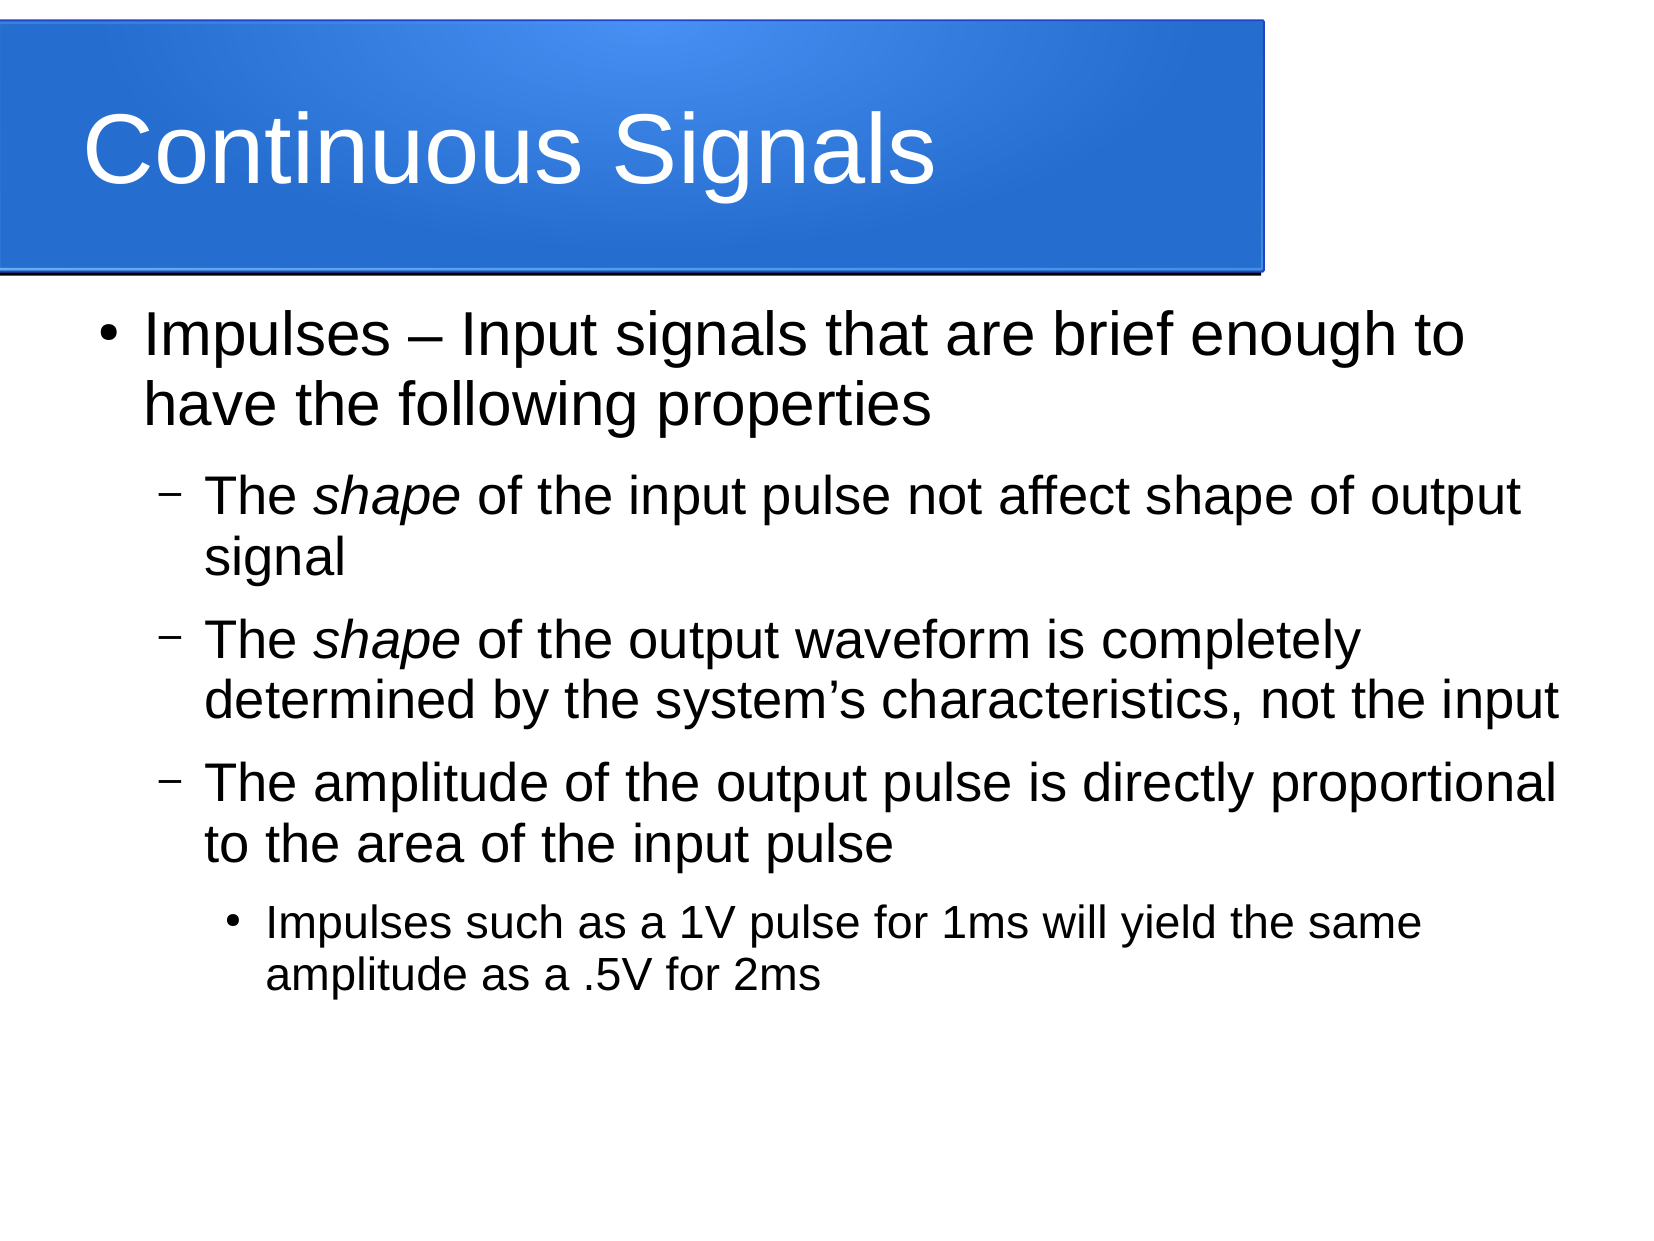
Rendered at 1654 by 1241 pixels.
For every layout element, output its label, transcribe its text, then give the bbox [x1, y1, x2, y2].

title Continuous Signals [82, 47, 1235, 252]
list Impulses – Input signals that are brief enough to have the following properties The shape of the input pulse not affect shape of output signal The shape of the output waveform is completely determined by the system’s characteristics, not the input The amplitude of the output pulse is directly proportional to the area of the input pulse Impulses such as a 1V pulse for 1ms will yield the same amplitude as a .5V for 2ms [82, 299, 1571, 1019]
